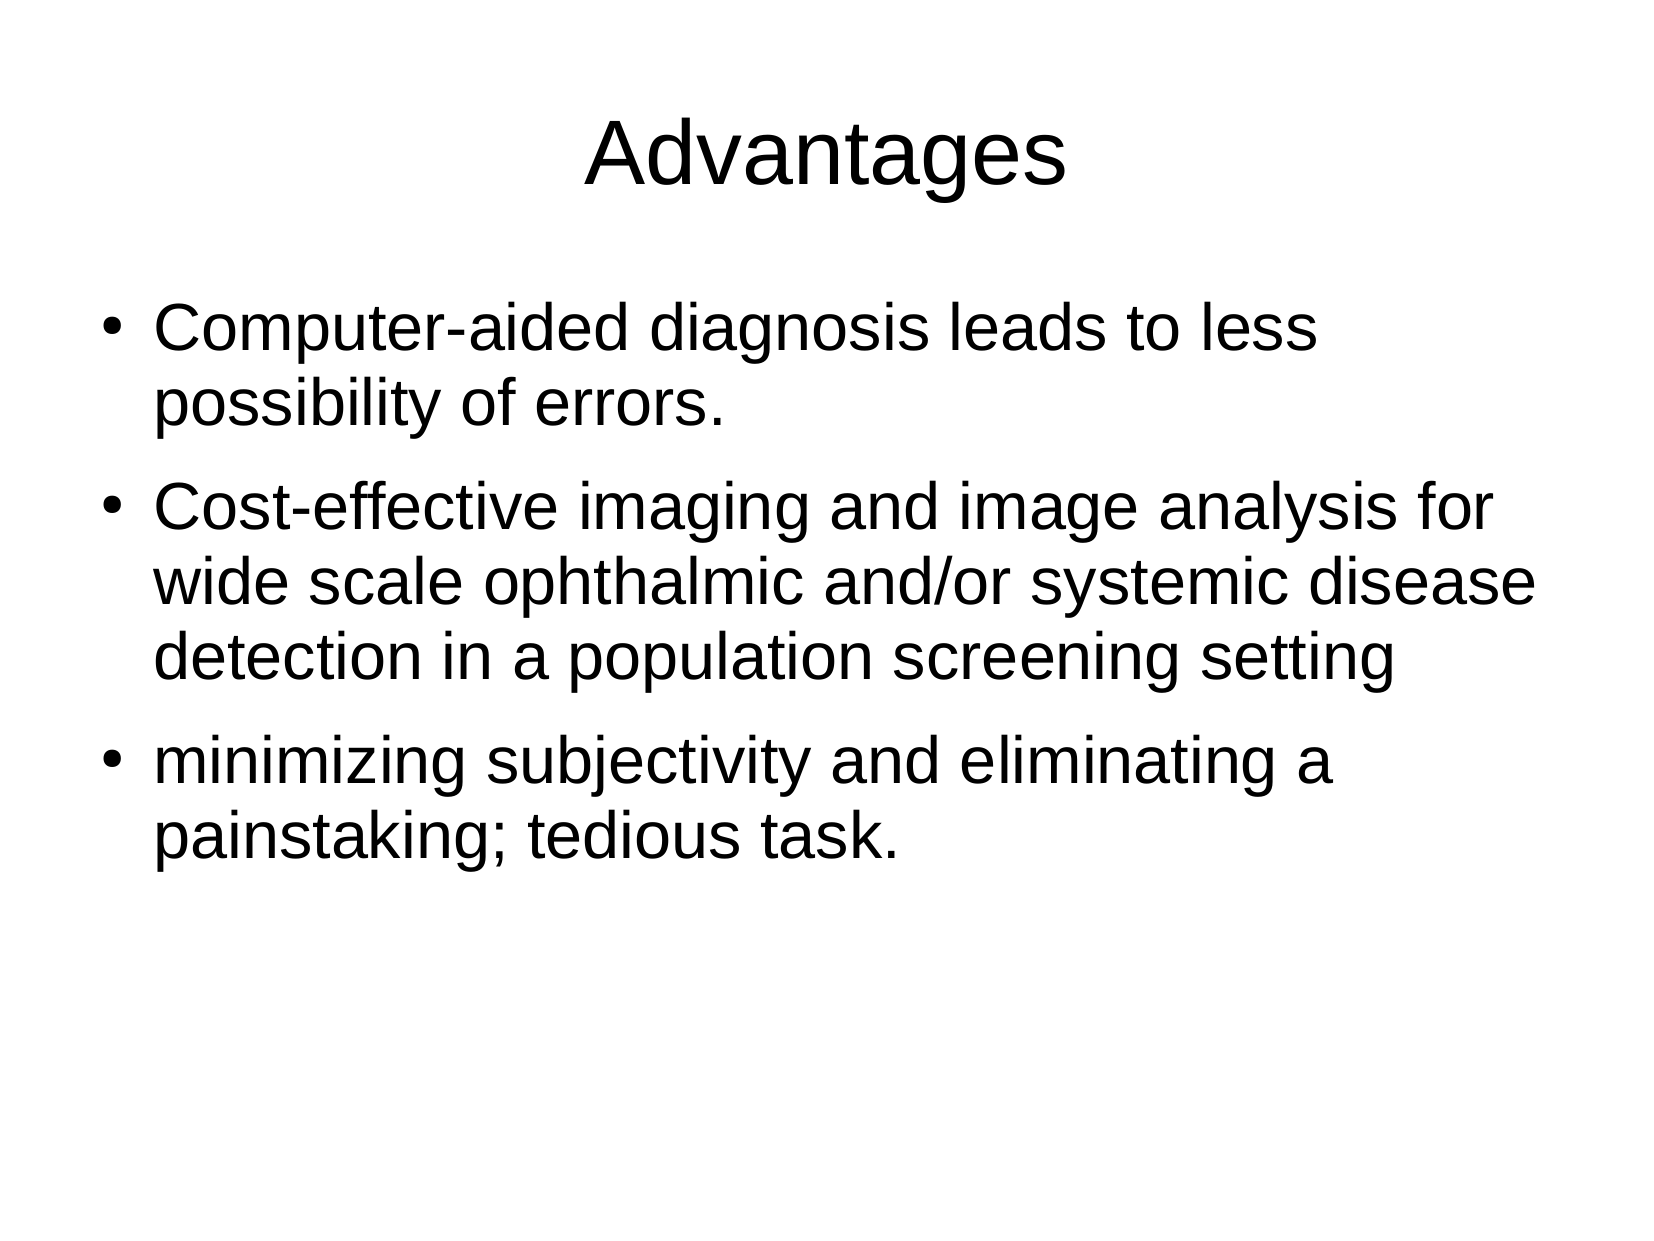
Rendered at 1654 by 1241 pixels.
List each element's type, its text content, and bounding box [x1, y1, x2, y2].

title Advantages [82, 49, 1571, 257]
list Computer-aided diagnosis leads to less possibility of errors. Cost-effective imaging and image analysis for wide scale ophthalmic and/or systemic disease detection in a population screening setting minimizing subjectivity and eliminating a painstaking; tedious task. [82, 290, 1571, 1010]
